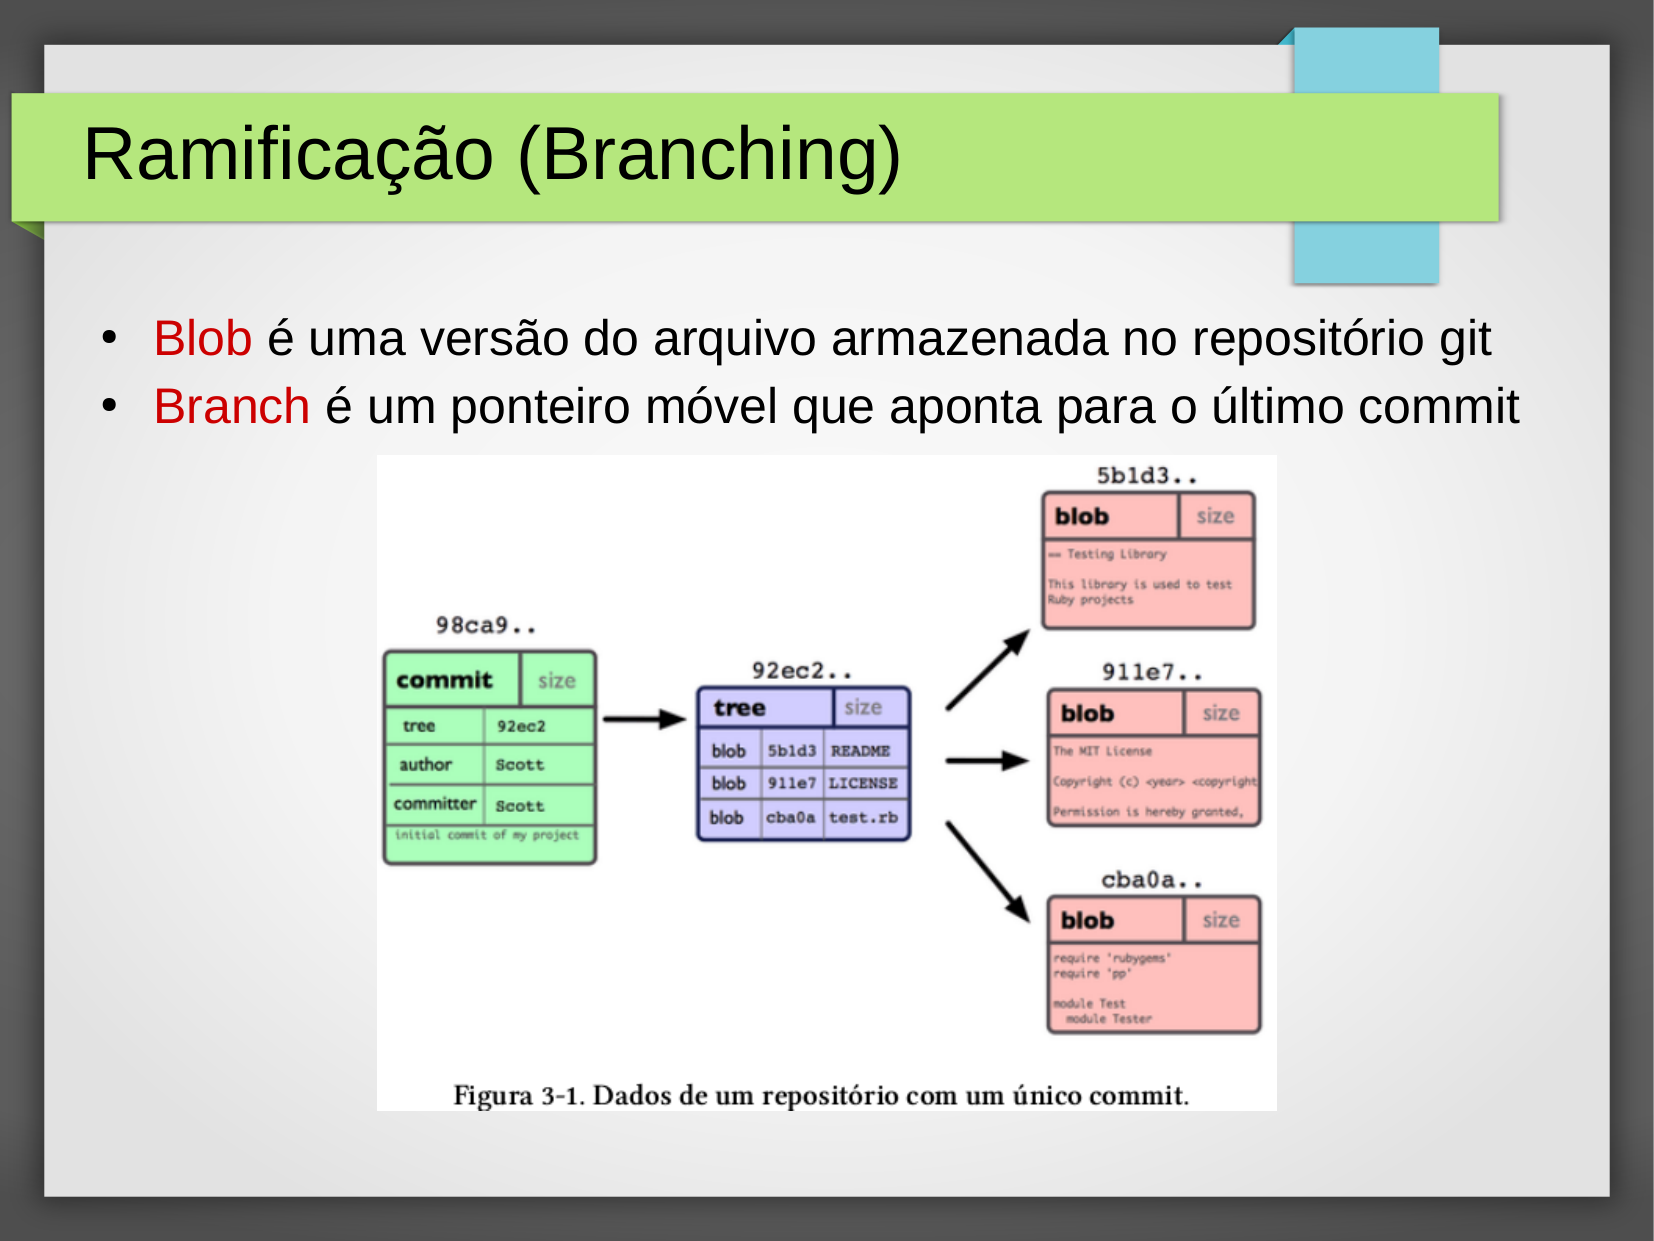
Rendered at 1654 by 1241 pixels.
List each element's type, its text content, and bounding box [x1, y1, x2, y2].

list Blob é uma versão do arquivo armazenada no repositório git Branch é um ponteiro móvel que aponta para o último commit [82, 307, 1571, 438]
title Ramificação (Branching) [82, 94, 1264, 213]
picture [0, 0, 1654, 1241]
